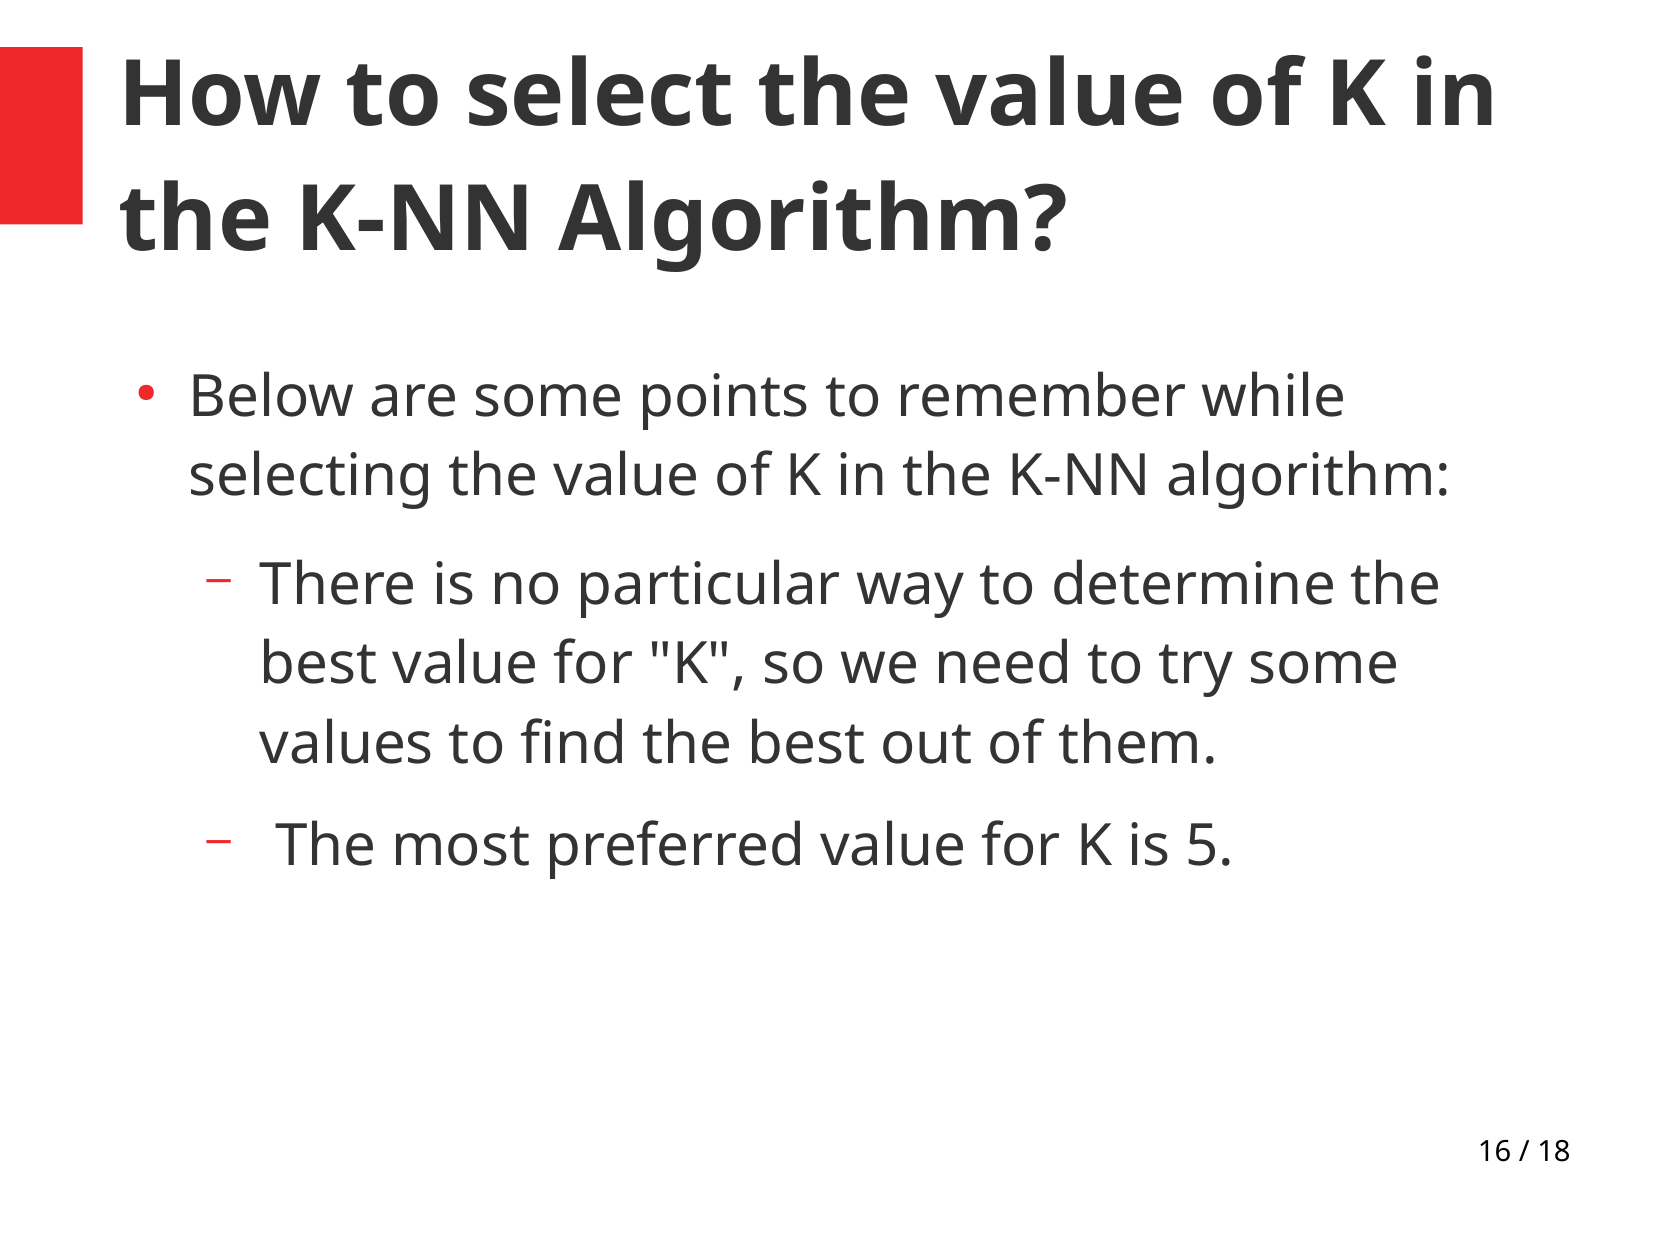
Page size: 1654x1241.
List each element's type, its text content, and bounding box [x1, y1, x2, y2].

list Below are some points to remember while selecting the value of K in the K-NN algorithm: There is no particular way to determine the best value for "K", so we need to try some values to find the best out of them. The most preferred value for K is 5. [118, 354, 1536, 1074]
title How to select the value of K in the K-NN Algorithm? [118, 28, 1571, 278]
